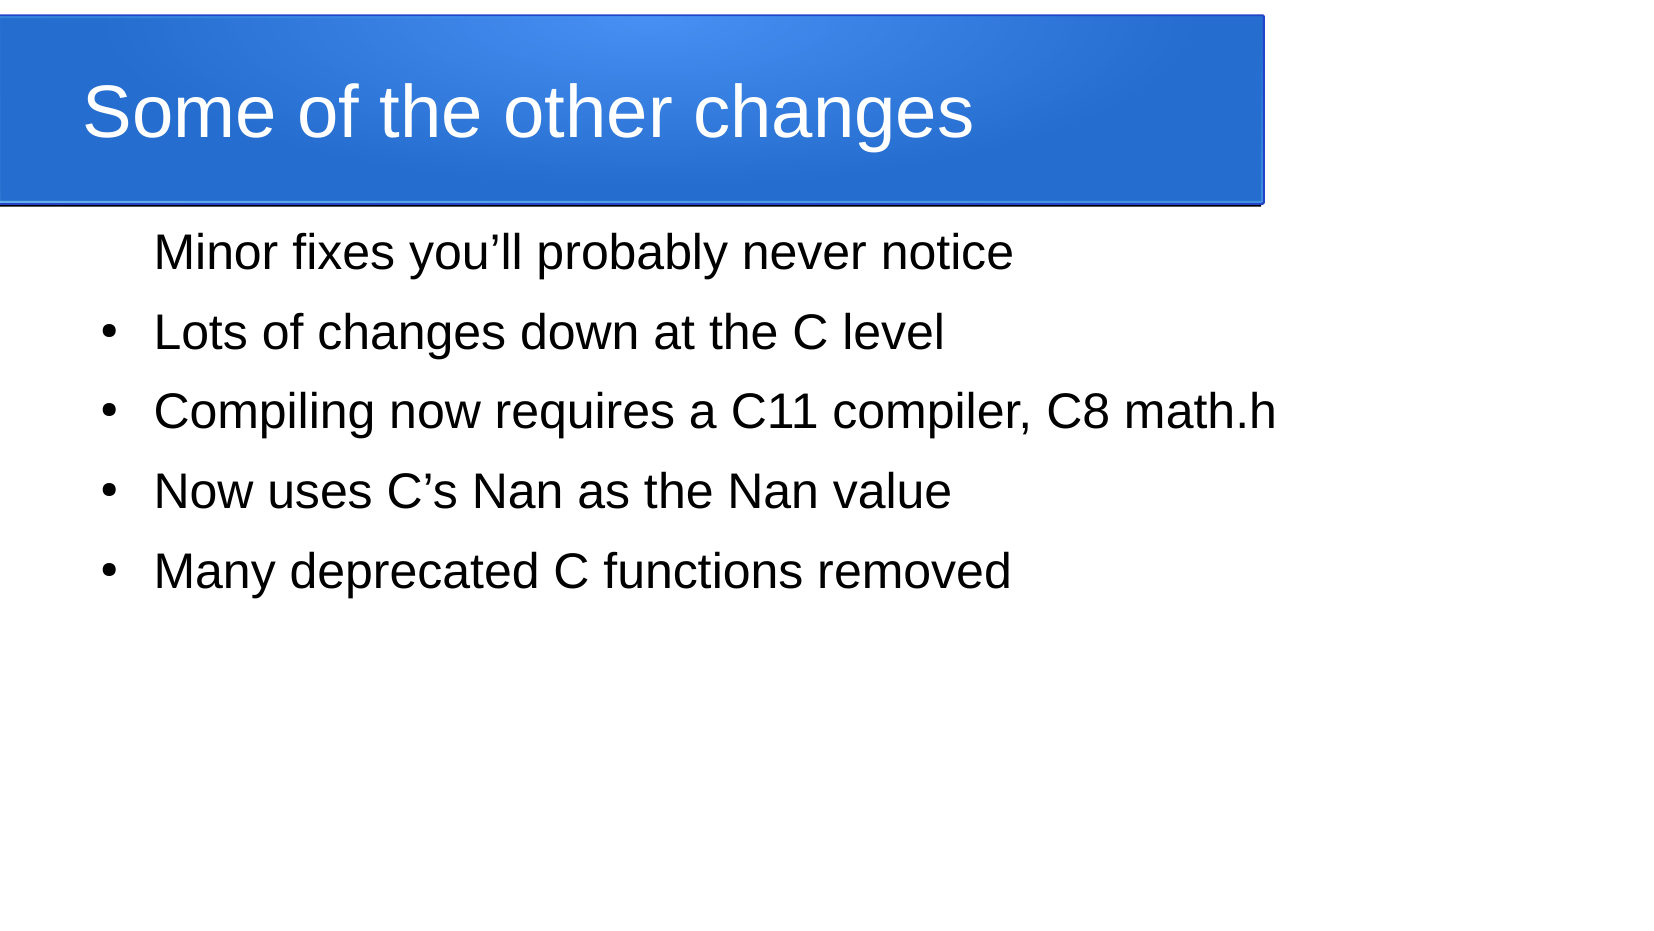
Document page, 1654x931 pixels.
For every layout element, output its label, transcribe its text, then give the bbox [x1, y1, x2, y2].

title Some of the other changes [82, 35, 1235, 189]
list Minor fixes you’ll probably never notice Lots of changes down at the C level Compiling now requires a C11 compiler, C8 math.h Now uses C’s Nan as the Nan value Many deprecated C functions removed [82, 224, 1571, 856]
